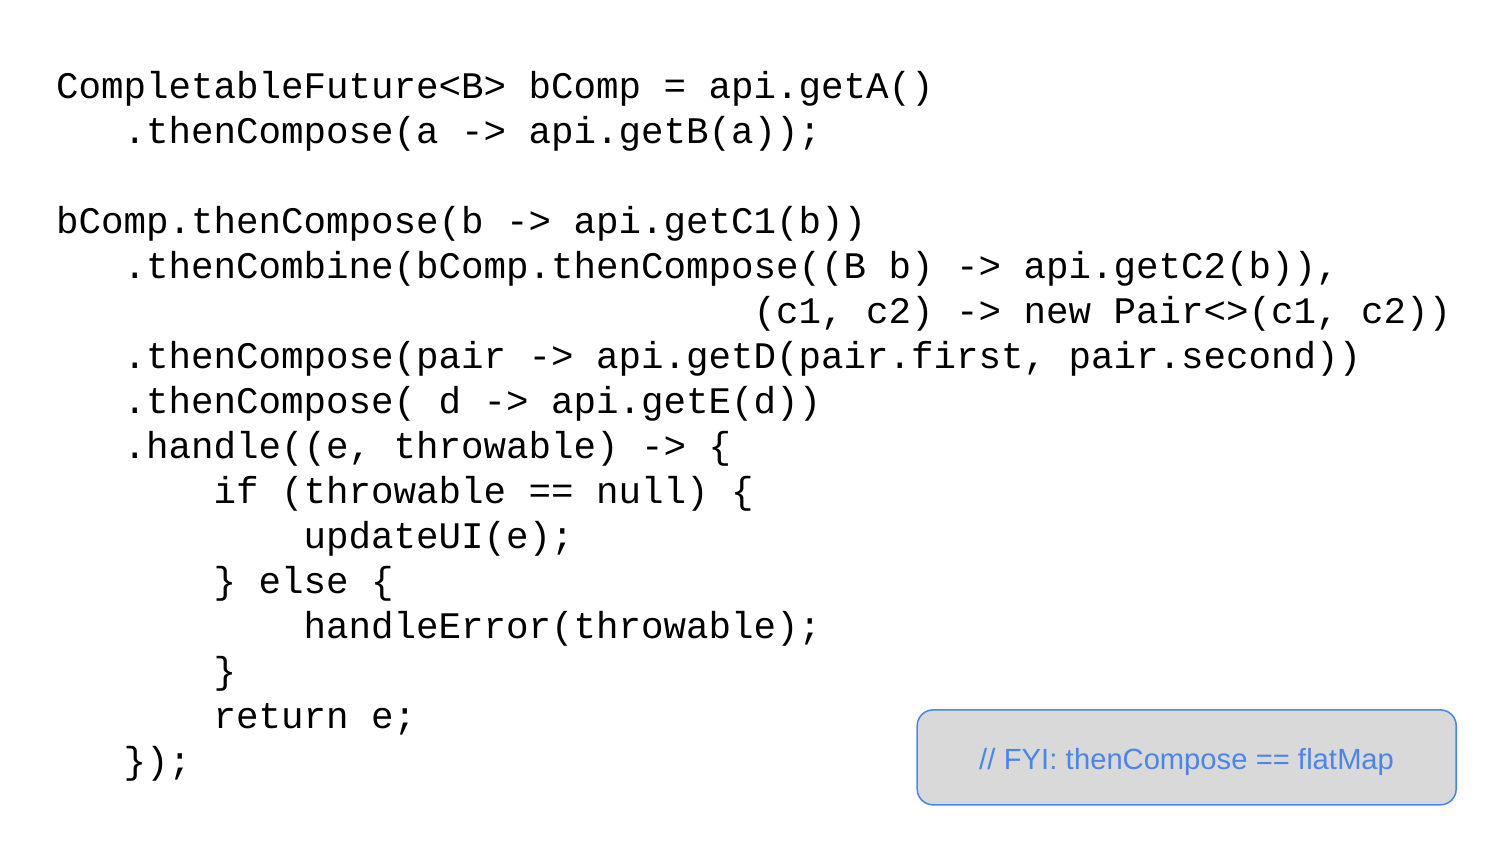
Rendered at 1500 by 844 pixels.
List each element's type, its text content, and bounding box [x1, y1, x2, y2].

text_box // FYI: thenCompose == flatMap [917, 709, 1457, 805]
text_box CompletableFuture<B> bComp = api.getA() .thenCompose(a -> api.getB(a)); bComp.thenCompose(b -> api.getC1(b)) .thenCombine(bComp.thenCompose((B b) -> api.getC2(b)), (c1, c2) -> new Pair<>(c1, c2)) .thenCompose(pair -> api.getD(pair.first, pair.second)) .thenCompose( d -> api.getE(d)) .handle((e, throwable) -> { if (throwable == null) { updateUI(e); } else { handleError(throwable); } return e; }); [40, 46, 1476, 817]
